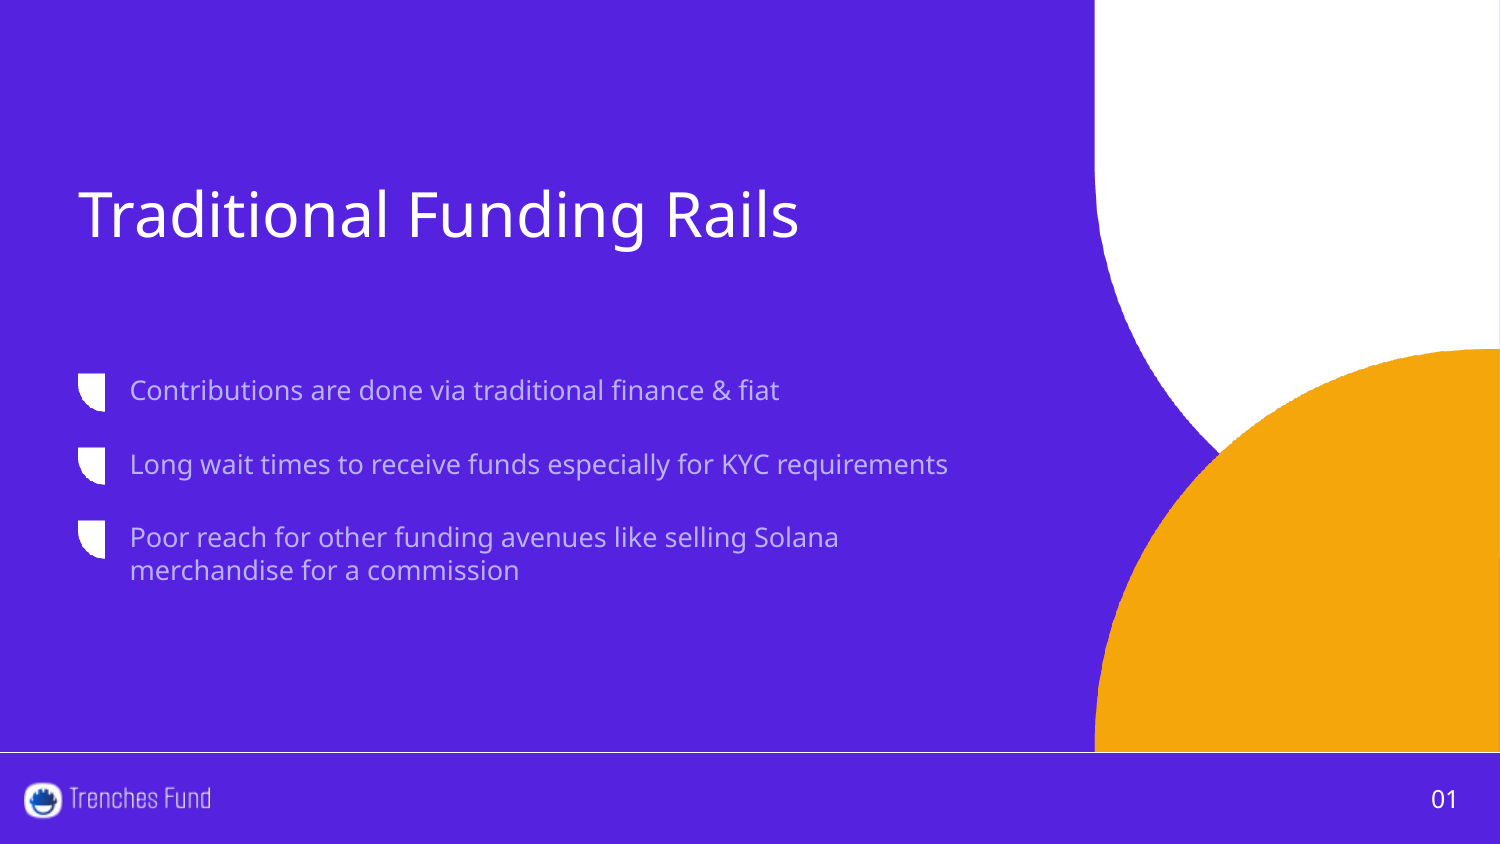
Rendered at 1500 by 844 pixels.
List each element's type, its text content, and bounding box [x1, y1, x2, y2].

text_box Poor reach for other funding avenues like selling Solana merchandise for a commission [129, 520, 987, 638]
text_box Traditional Funding Rails [78, 175, 843, 333]
text_box Contributions are done via traditional finance & fiat [129, 373, 987, 414]
text_box Long wait times to receive funds especially for KYC requirements [129, 447, 1051, 488]
text_box 01 [1427, 783, 1464, 820]
picture [0, 0, 1500, 844]
